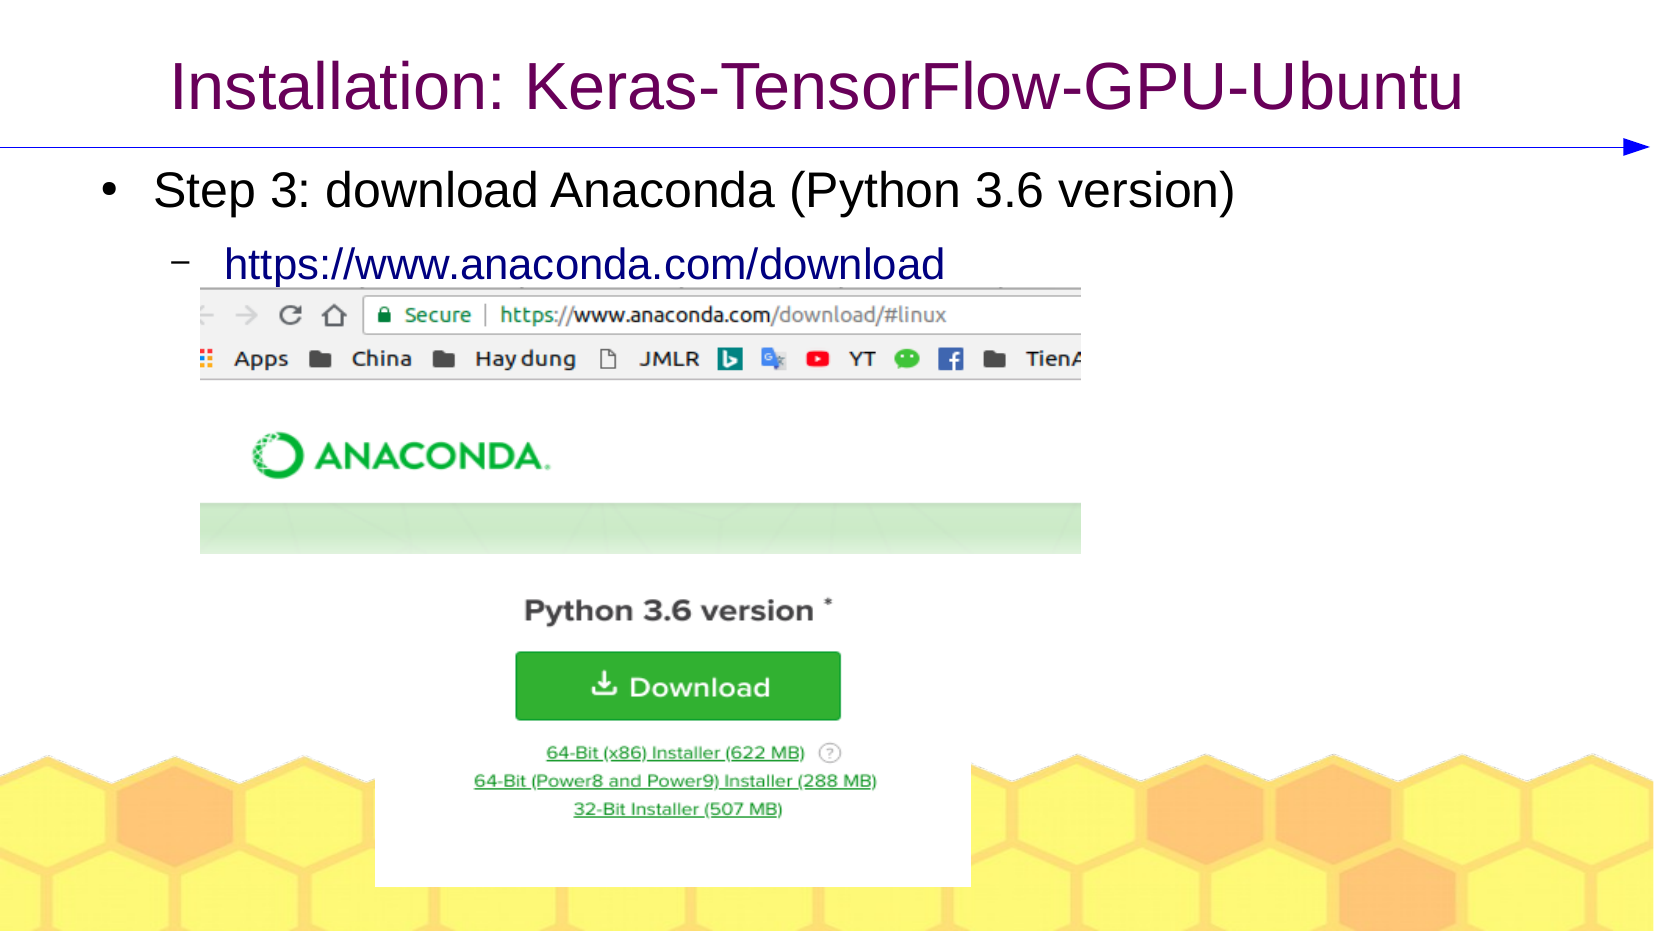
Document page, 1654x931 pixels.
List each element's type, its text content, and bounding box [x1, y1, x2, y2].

picture [0, 287, 1654, 931]
list Step 3: download Anaconda (Python 3.6 version) https://www.anaconda.com/download [82, 161, 1571, 809]
title Installation: Keras-TensorFlow-GPU-Ubuntu [82, 25, 1571, 147]
